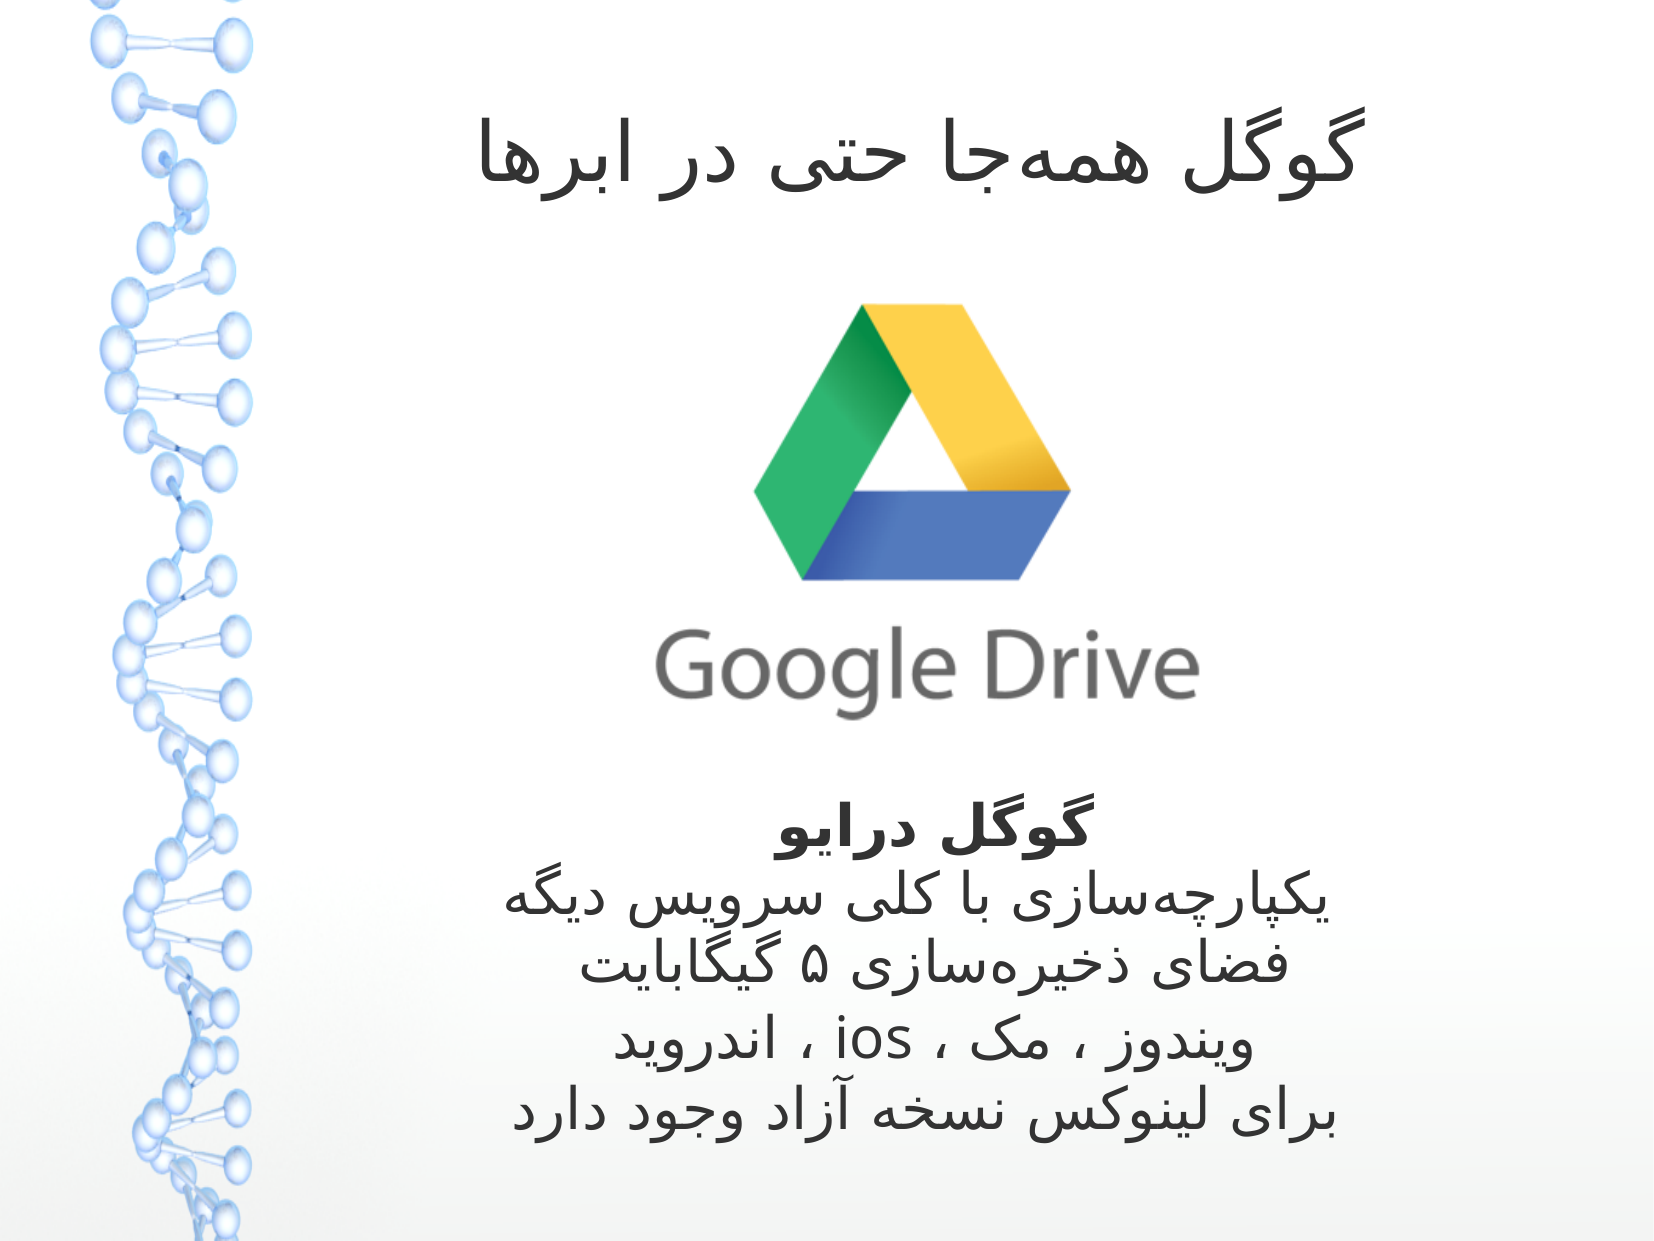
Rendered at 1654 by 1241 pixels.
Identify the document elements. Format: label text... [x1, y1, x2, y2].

title گوگل همه‌جا حتی در ابرها [269, 49, 1571, 257]
picture [0, 0, 1654, 1241]
subtitle گوگل درایو یکپارچه‌سازی با کلی سرویس دیگه فضای ذخیره‌سازی ۵ گیگابایت ویندوز ، مک ، ios ، اندروید برای لینوکس نسخه‌ آزاد وجود دارد [291, 670, 1561, 1241]
